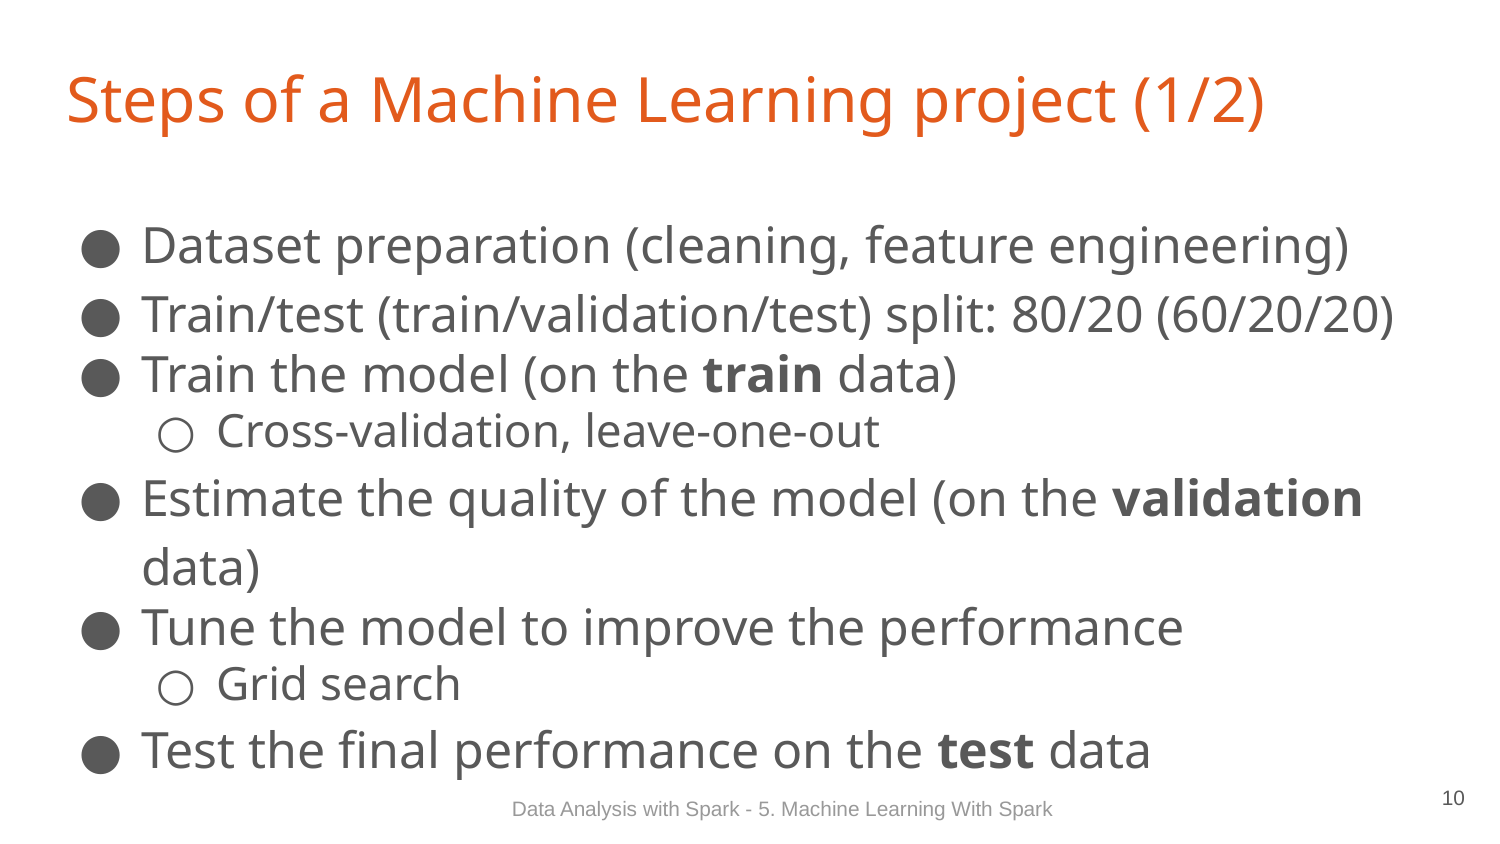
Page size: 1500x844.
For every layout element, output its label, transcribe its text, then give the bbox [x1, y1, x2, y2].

text_box Data Analysis with Spark - 5. Machine Learning With Spark [480, 781, 1085, 830]
title Steps of a Machine Learning project (1/2) [51, 34, 1429, 129]
list Dataset preparation (cleaning, feature engineering) Train/test (train/validation/test) split: 80/20 (60/20/20) Train the model (on the train data) Cross-validation, leave-one-out Estimate the quality of the model (on the validation data) Tune the model to improve the performance Grid search Test the final performance on the test data [51, 189, 1449, 765]
slide_number <number> [1389, 764, 1480, 830]
